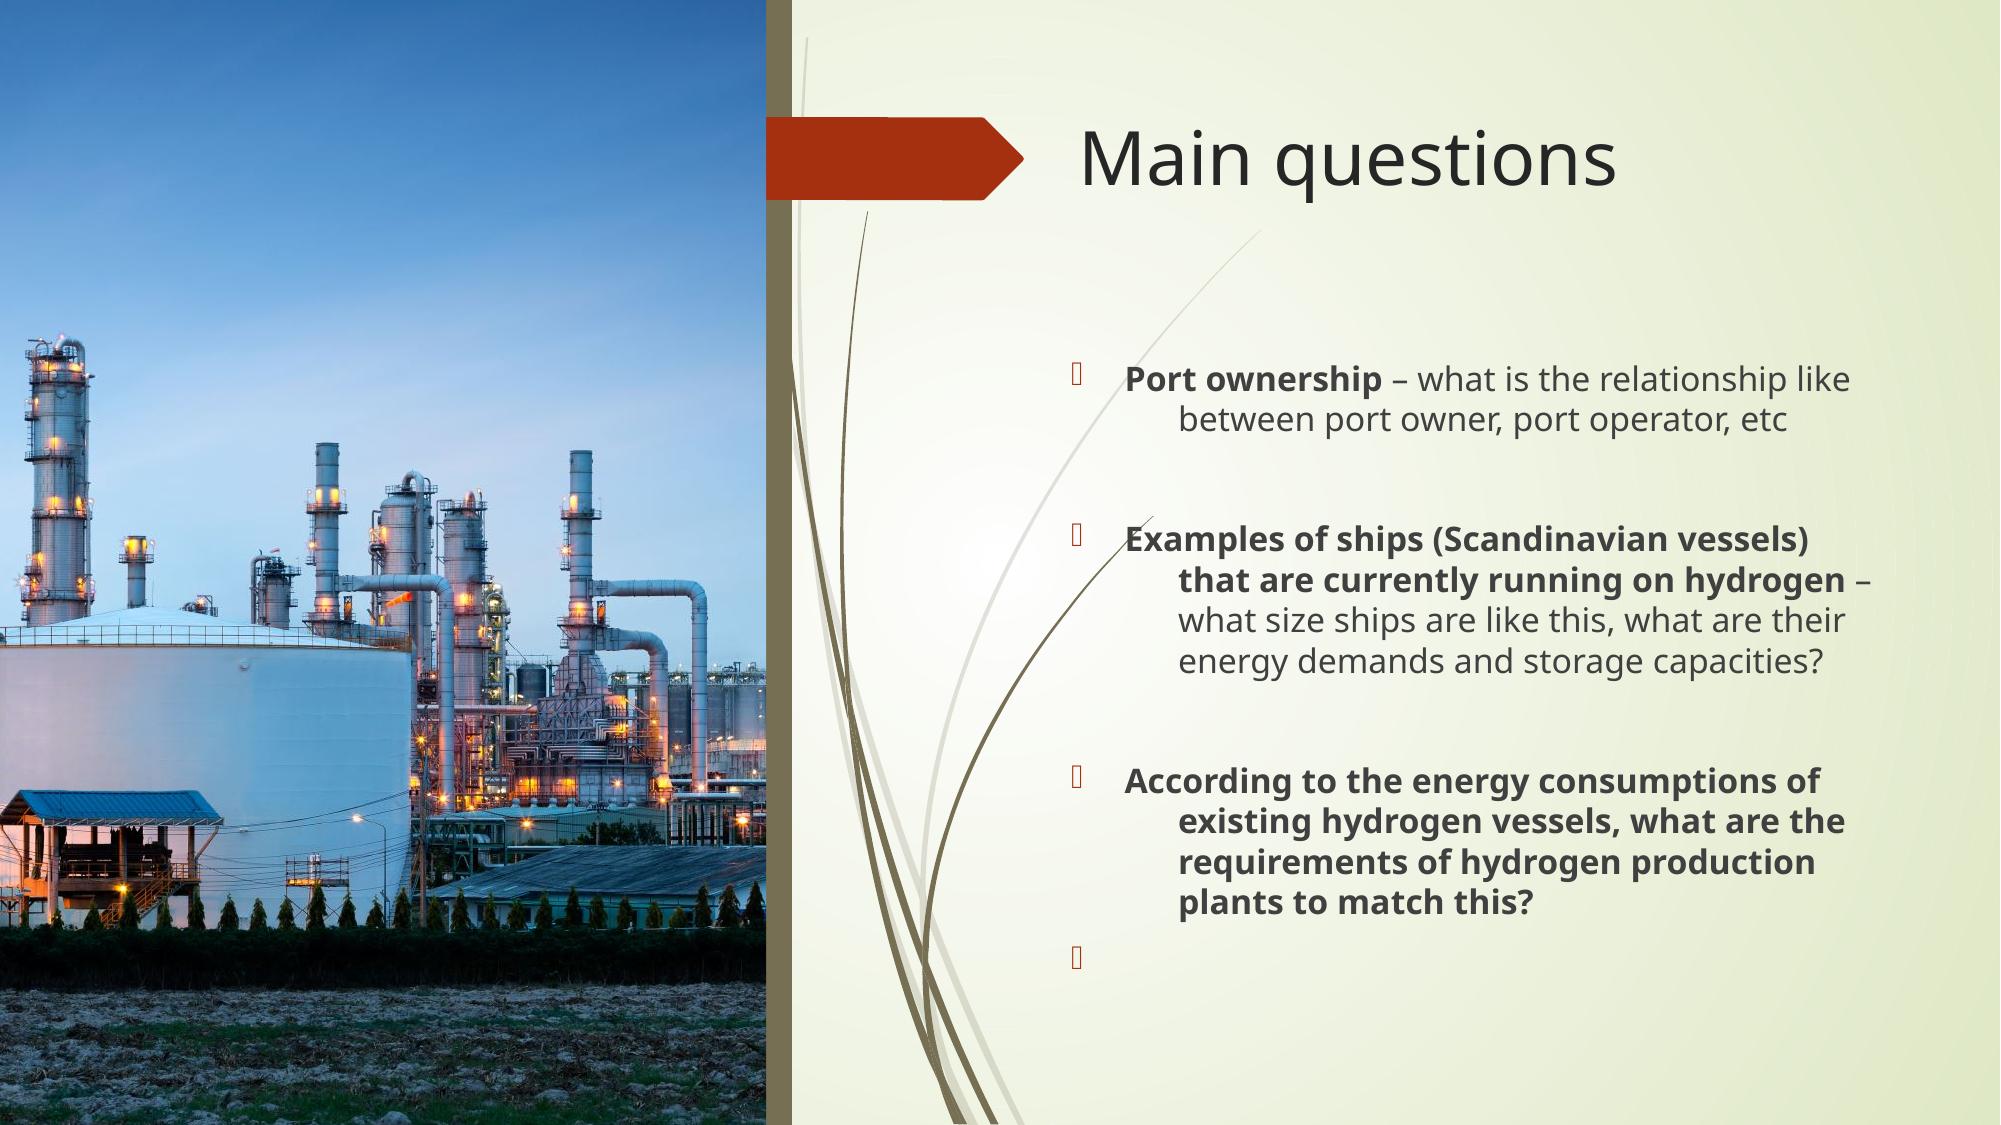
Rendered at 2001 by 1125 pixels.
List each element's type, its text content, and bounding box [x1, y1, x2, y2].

picture [0, 0, 767, 1125]
list Port ownership – what is the relationship like between port owner, port operator, etc Examples of ships (Scandinavian vessels) that are currently running on hydrogen – what size ships are like this, what are their energy demands and storage capacities? According to the energy consumptions of existing hydrogen vessels, what are the requirements of hydrogen production plants to match this? [1056, 350, 1888, 970]
title Main questions [1063, 102, 1888, 313]
text_box [767, 0, 2000, 1125]
